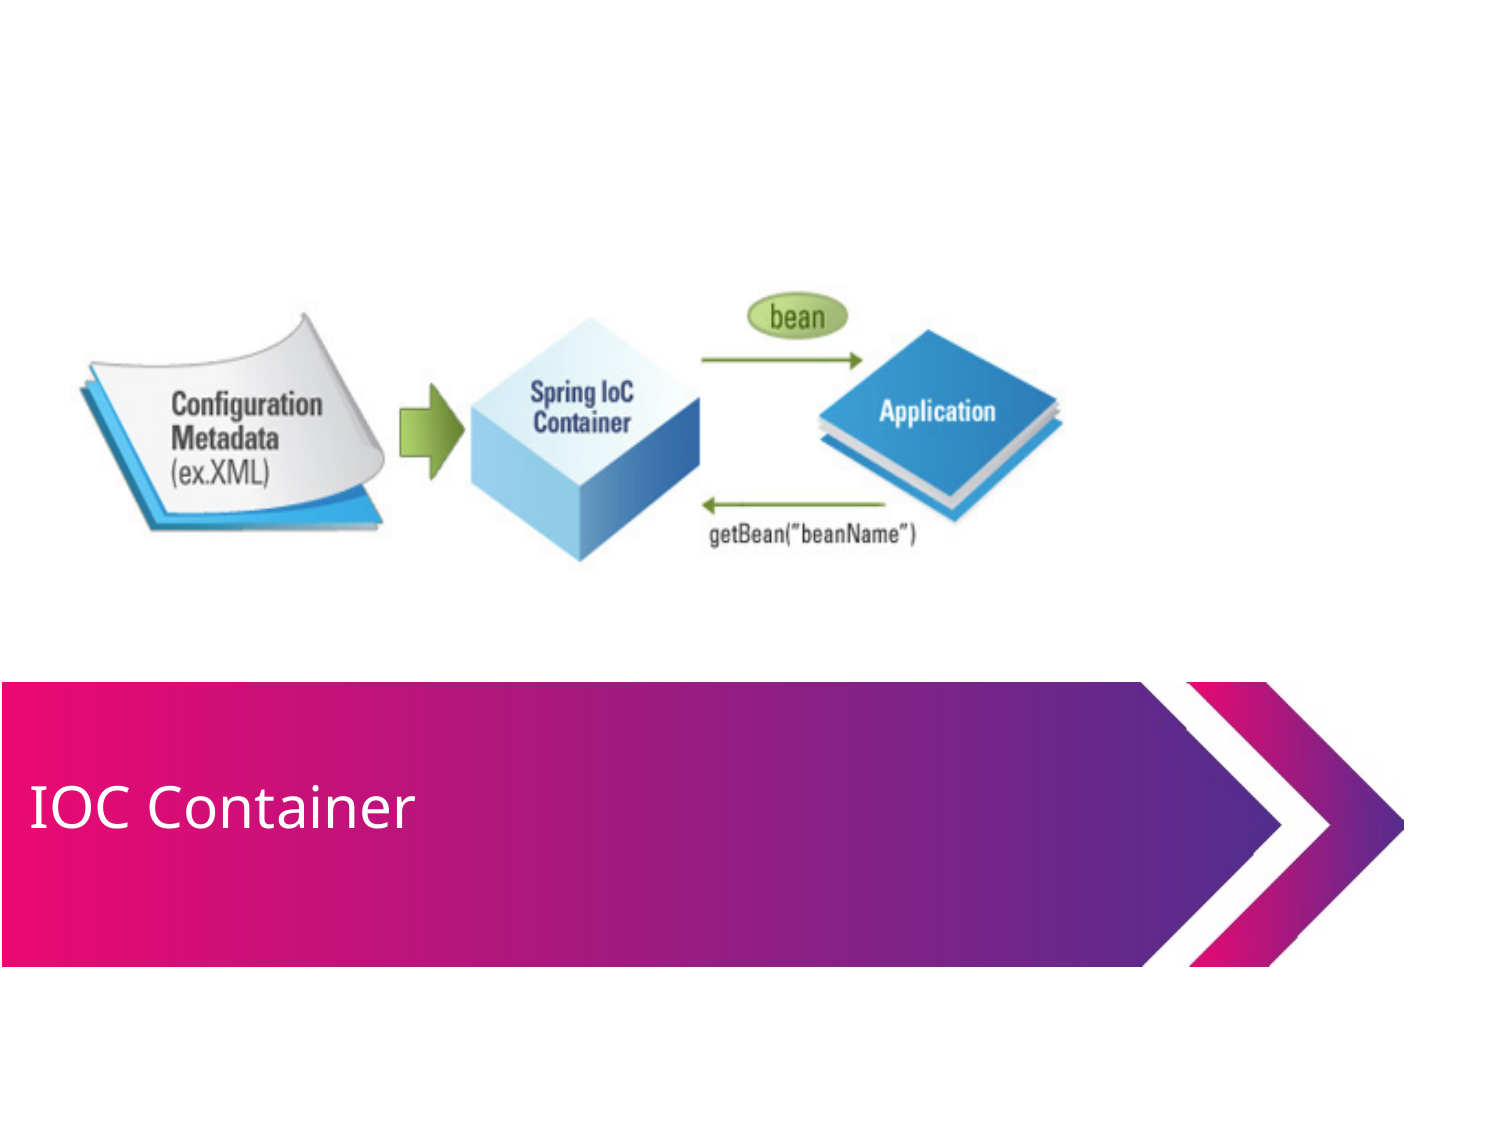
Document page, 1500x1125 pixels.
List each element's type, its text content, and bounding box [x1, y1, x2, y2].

picture [2, 682, 1404, 967]
text_box IOC Container [15, 759, 1135, 842]
picture [70, 283, 1087, 603]
